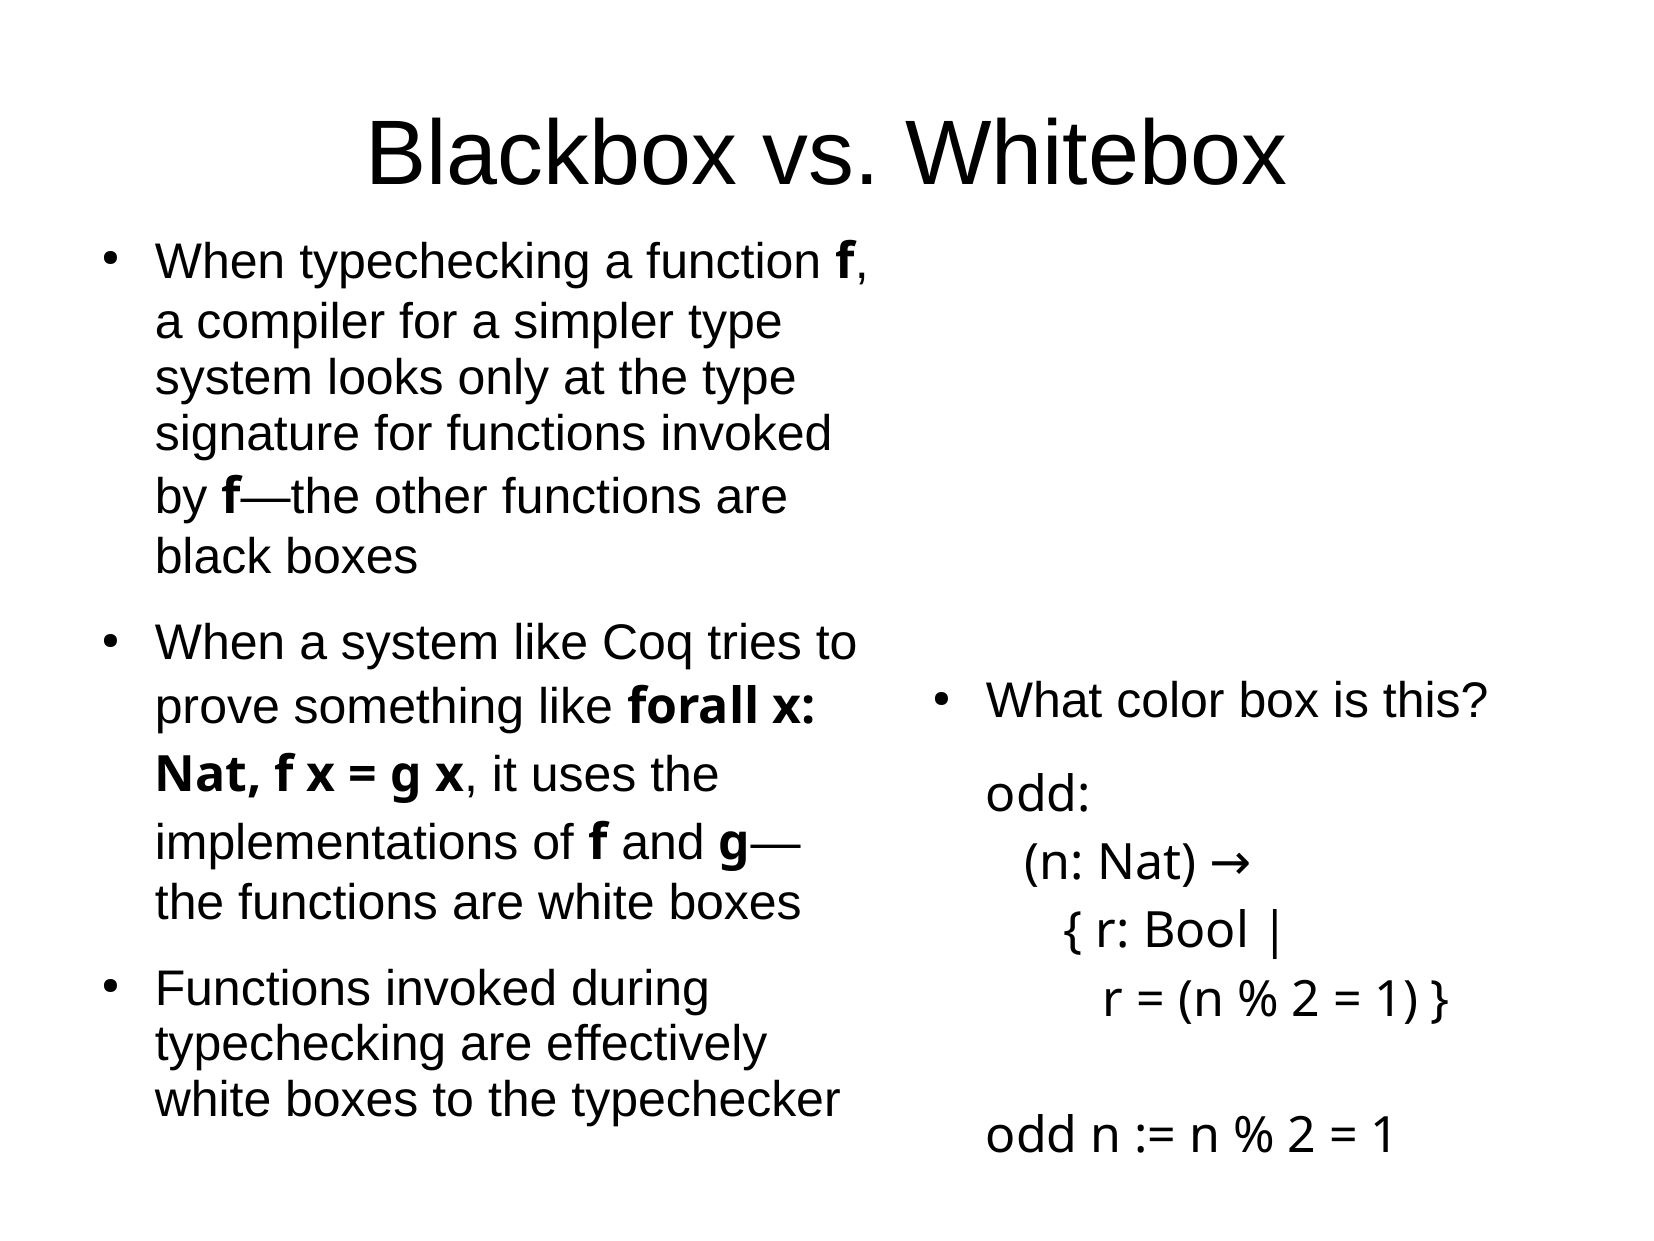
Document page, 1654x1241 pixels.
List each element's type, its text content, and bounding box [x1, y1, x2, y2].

list When typechecking a function f, a compiler for a simpler type system looks only at the type signature for functions invoked by f—the other functions are black boxes When a system like Coq tries to prove something like forall x: Nat, f x = g x, it uses the implementations of f and g—the functions are white boxes Functions invoked during typechecking are effectively white boxes to the typechecker [83, 225, 871, 1092]
list What color box is this? odd: (n: Nat) → { r: Bool | r = (n % 2 = 1) } odd n := n % 2 = 1 [915, 672, 1572, 1126]
title Blackbox vs. Whitebox [82, 49, 1571, 257]
